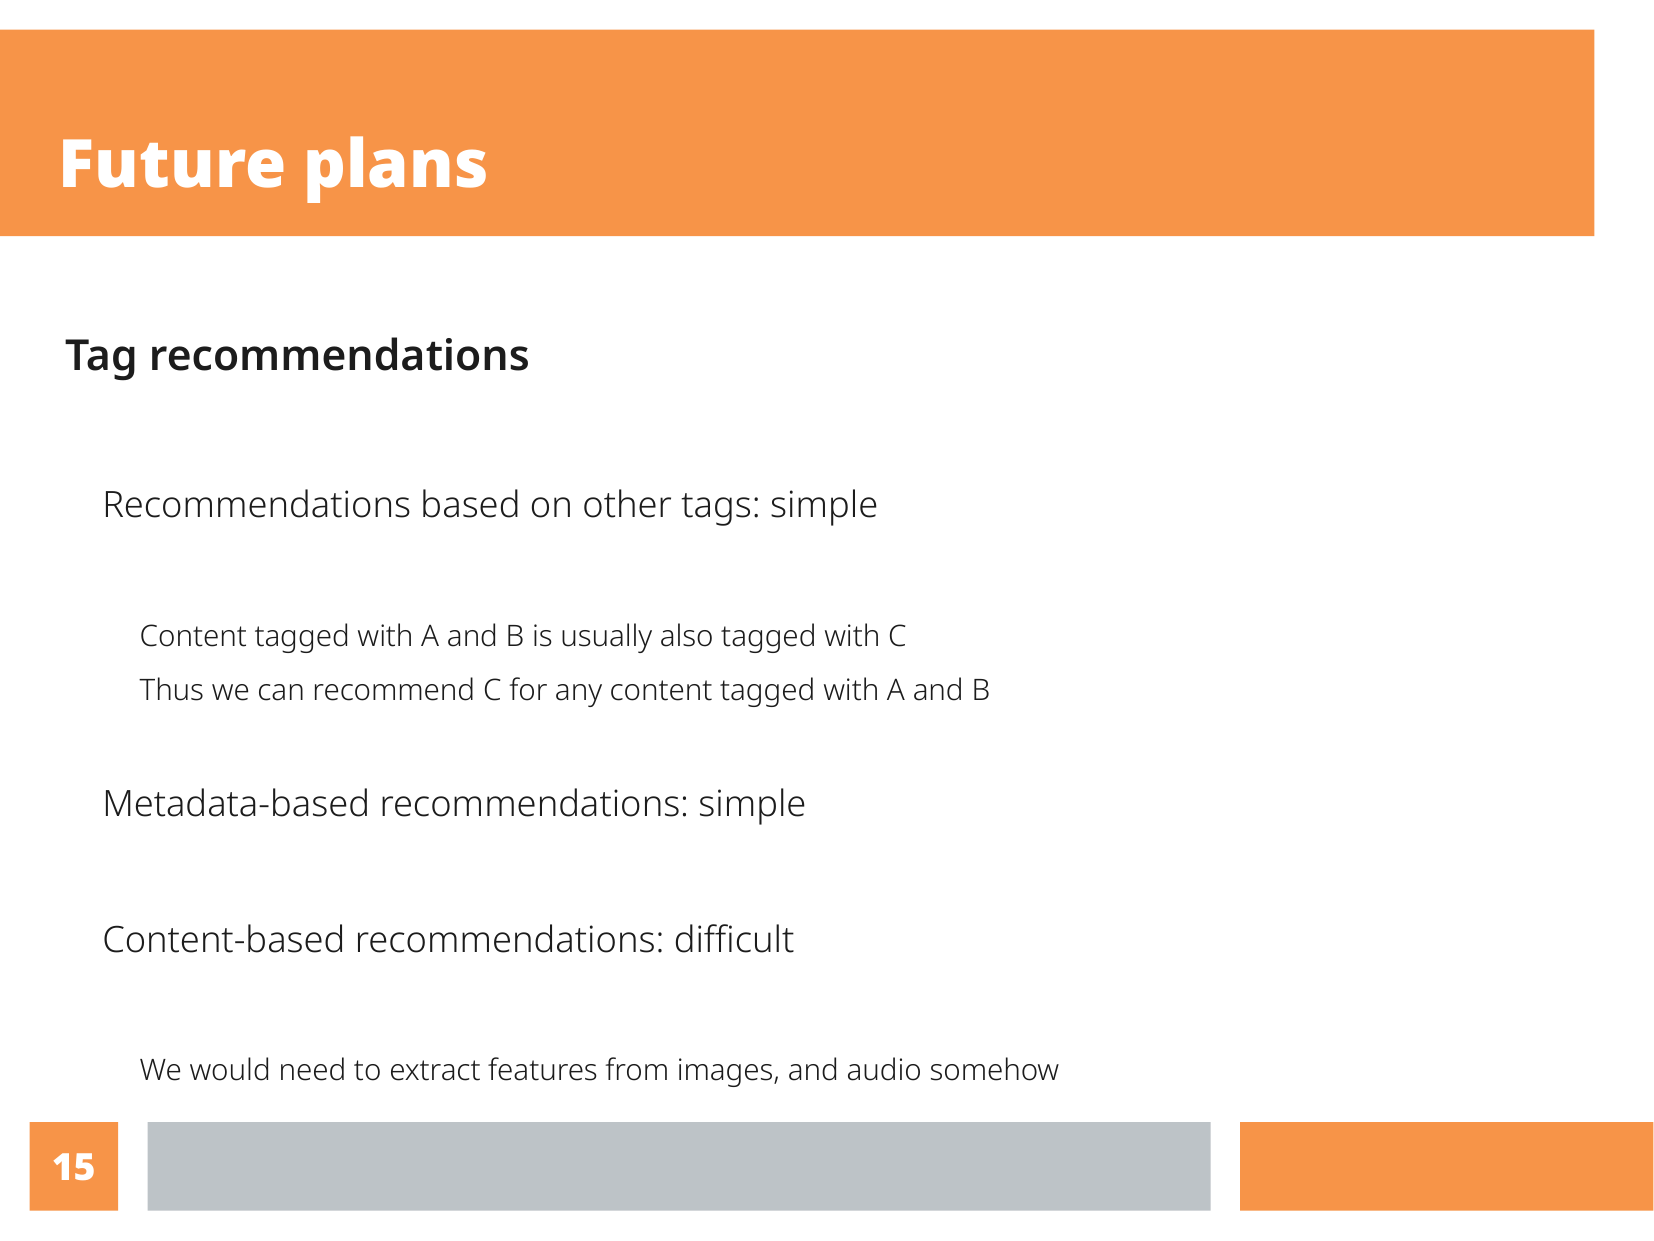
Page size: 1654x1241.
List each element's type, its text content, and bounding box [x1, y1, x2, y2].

title Future plans [59, 59, 1595, 207]
list Tag recommendations Recommendations based on other tags: simple Content tagged with A and B is usually also tagged with C Thus we can recommend C for any content tagged with A and B Metadata-based recommendations: simple Content-based recommendations: difficult We would need to extract features from images, and audio somehow [64, 324, 1571, 1093]
